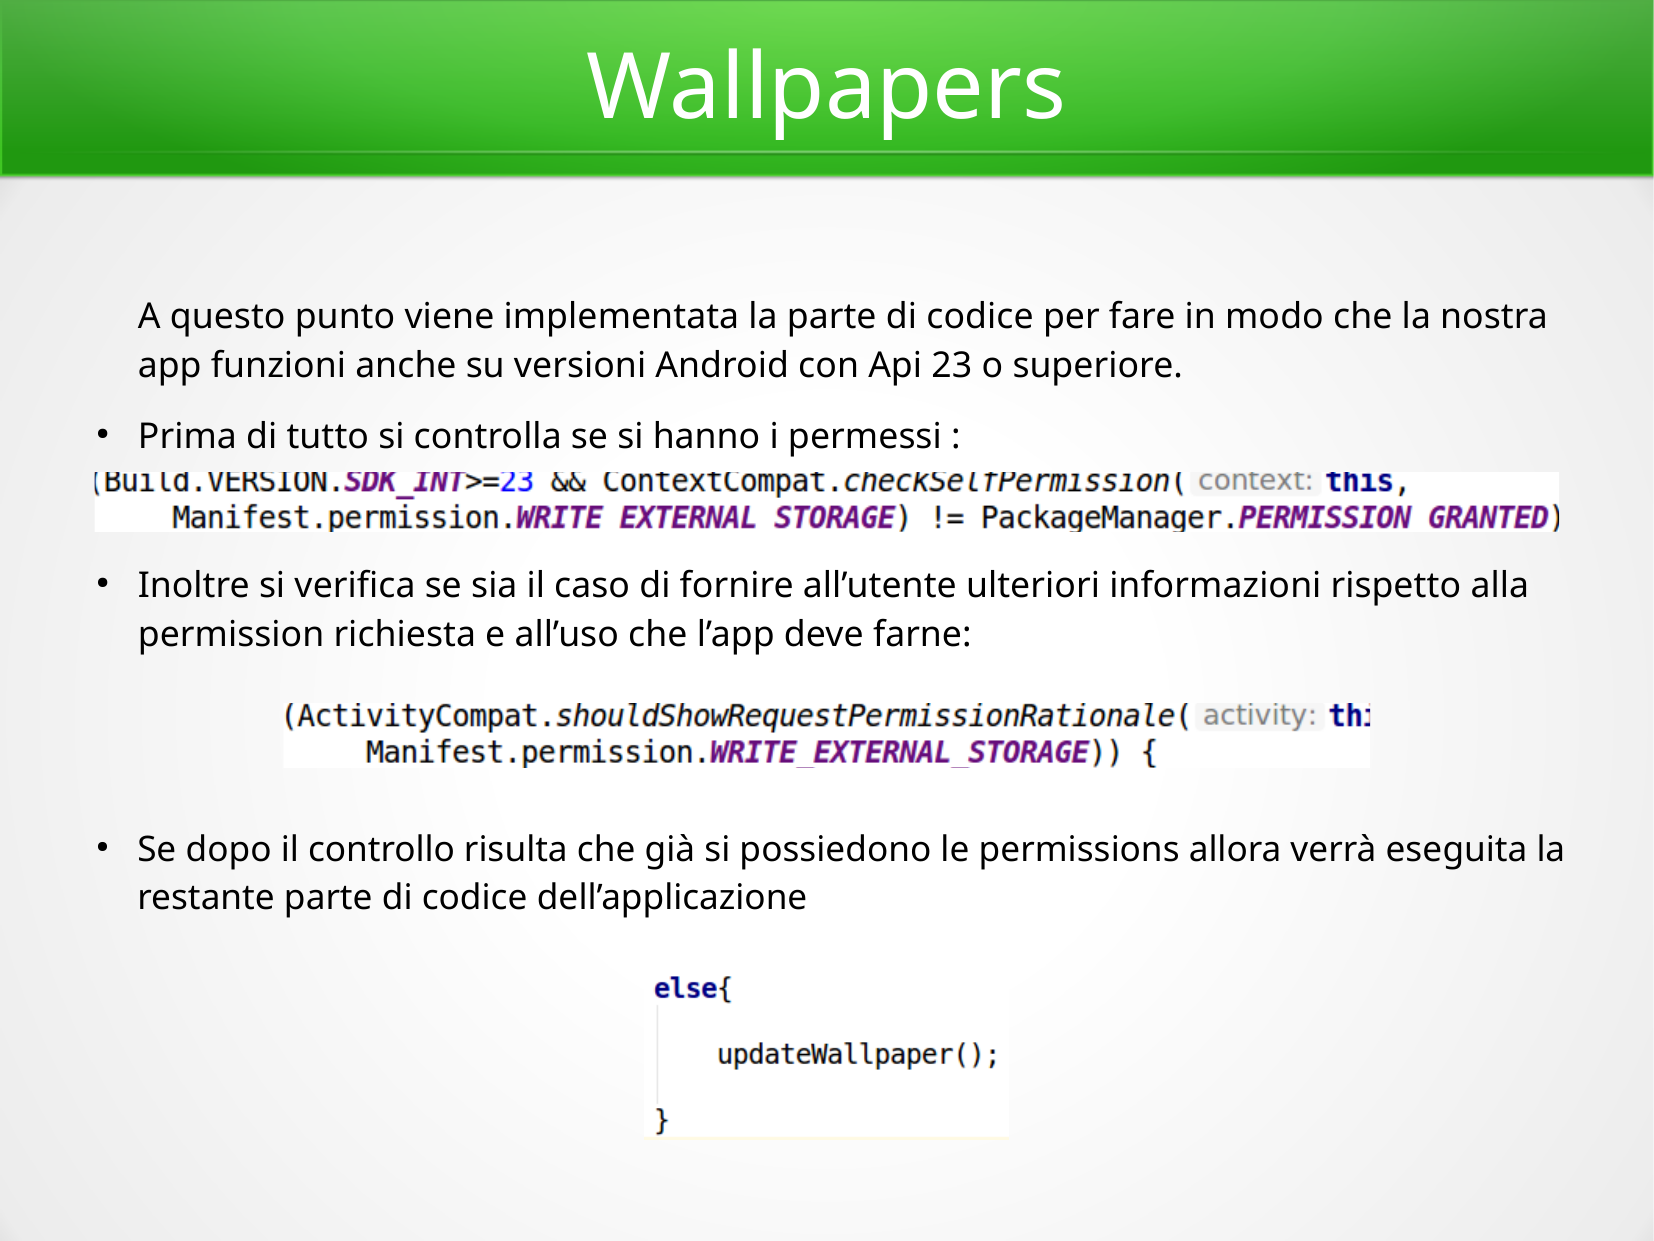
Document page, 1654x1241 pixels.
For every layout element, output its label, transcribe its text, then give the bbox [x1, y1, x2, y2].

list [283, 703, 1371, 752]
list Inoltre si verifica se sia il caso di fornire all’utente ulteriori informazioni rispetto alla permission richiesta e all’uso che l’app deve farne: [82, 487, 1571, 729]
list [94, 472, 1560, 487]
picture [0, 0, 1654, 1241]
title Wallpapers [82, 11, 1571, 154]
list Se dopo il controllo risulta che già si possiedono le permissions allora verrà eseguita la restante parte di codice dell’applicazione [82, 752, 1571, 993]
list A questo punto viene implementata la parte di codice per fare in modo che la nostra app funzioni anche su versioni Android con Api 23 o superiore. Prima di tutto si controlla se si hanno i permessi : [82, 290, 1571, 487]
